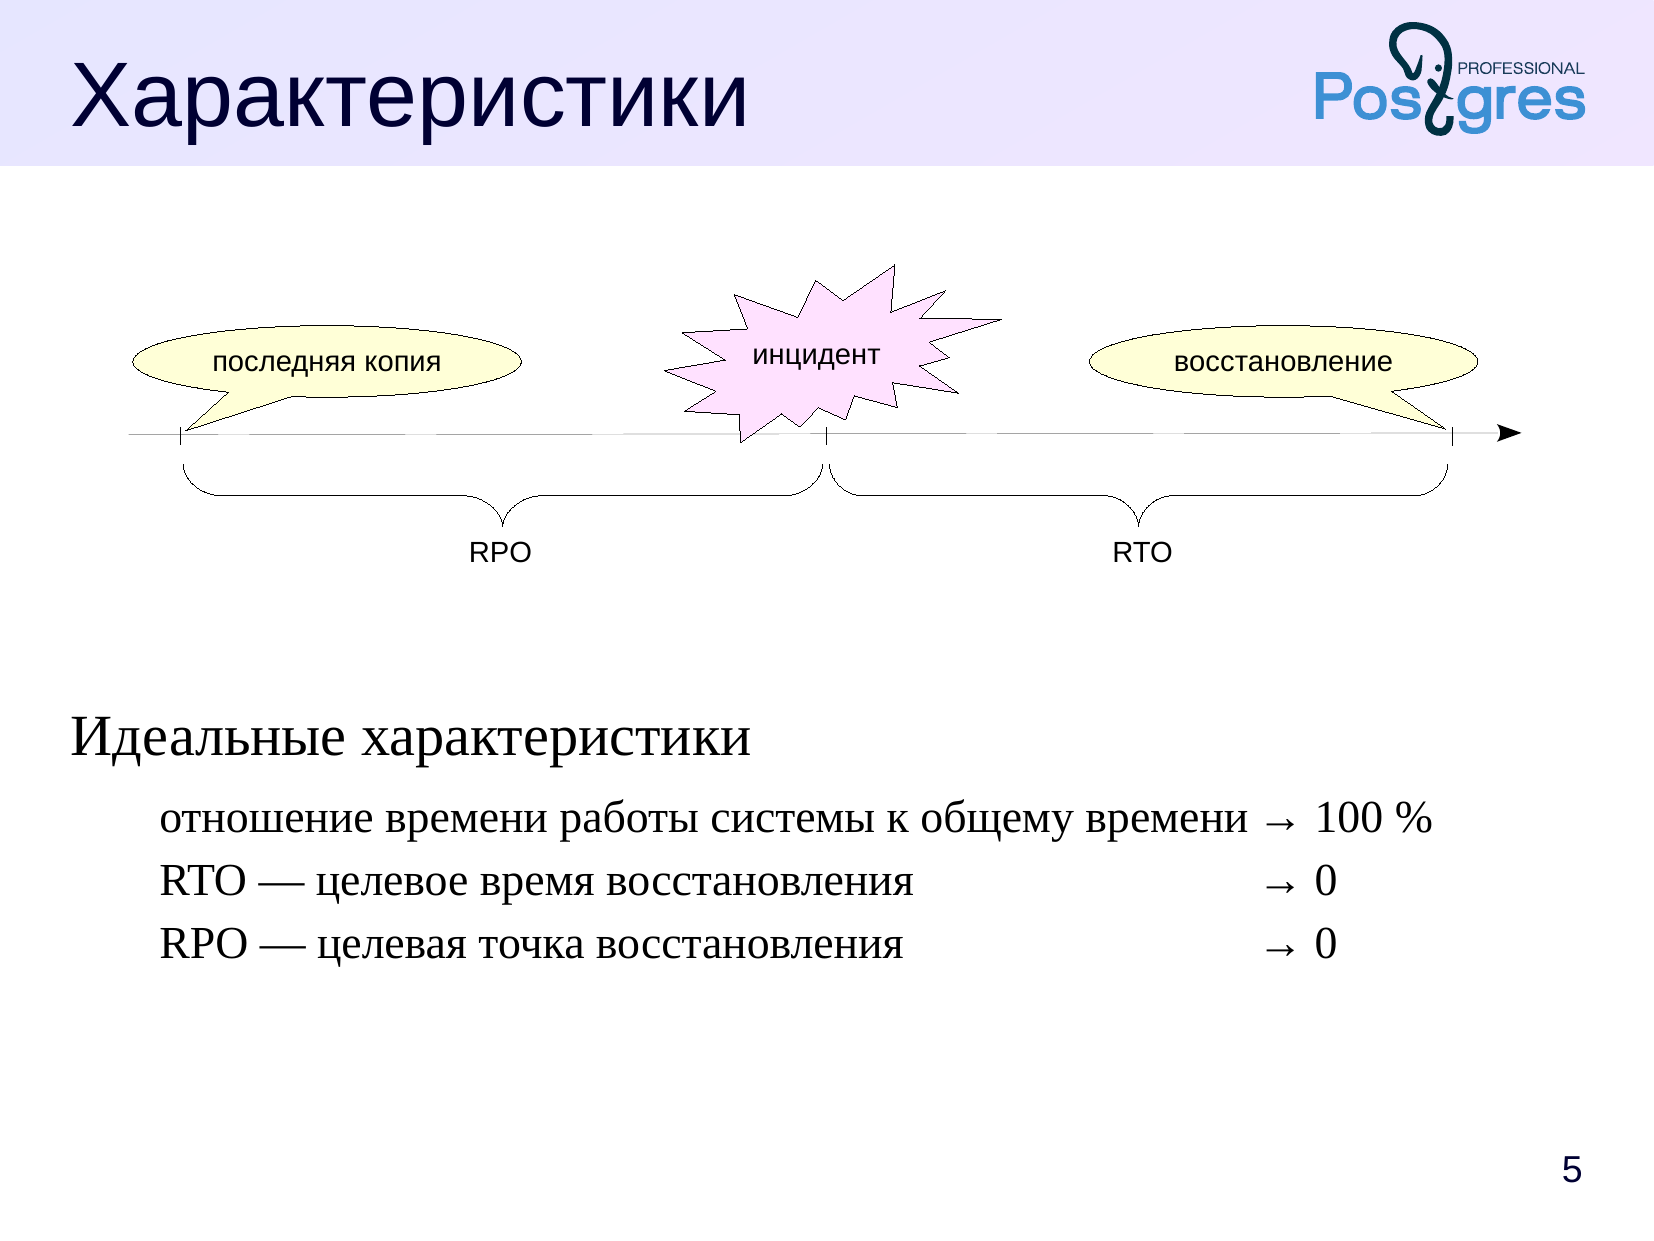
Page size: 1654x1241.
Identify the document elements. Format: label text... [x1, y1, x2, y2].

text_box восстановление [1089, 325, 1478, 430]
text_box последняя копия [132, 325, 522, 431]
text_box RTO [1097, 528, 1193, 577]
list Идеальные характеристики отношение времени работы системы к общему времени → 100 % RTO — целевое время восстановления → 0 RPO — целевая точка восстановления → 0 [70, 703, 1583, 1109]
text_box RPO [454, 528, 550, 577]
title Характеристики [70, 43, 1241, 147]
text_box инцидент [664, 264, 1002, 443]
